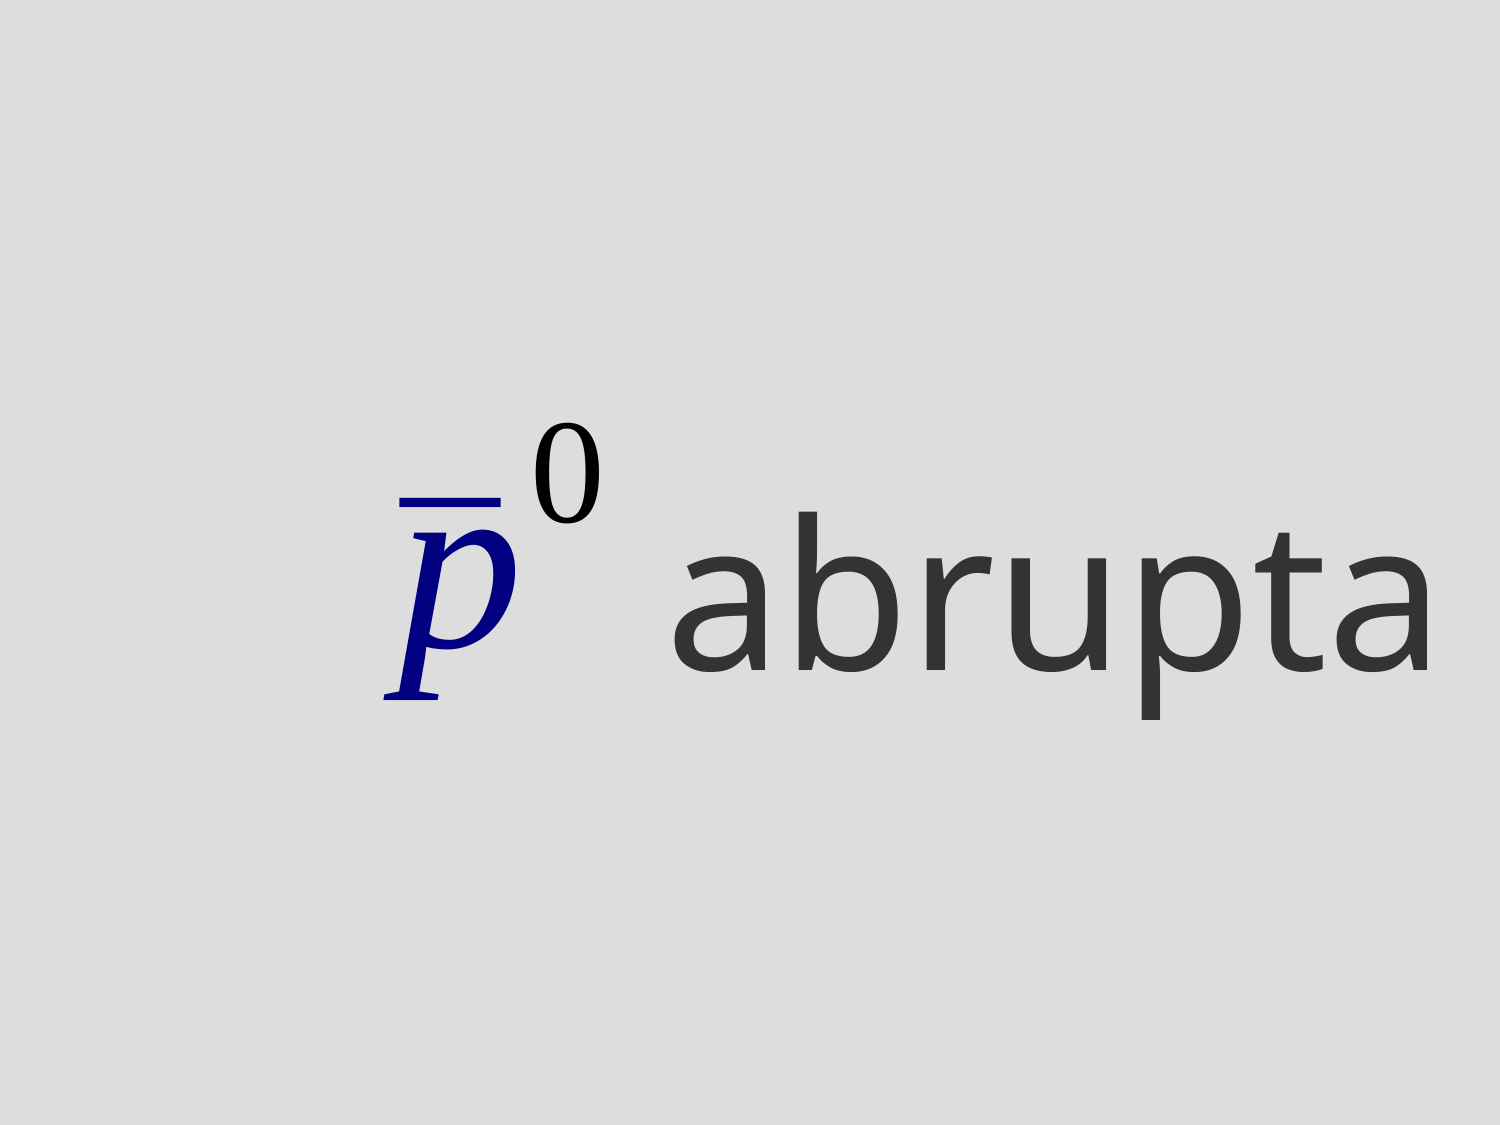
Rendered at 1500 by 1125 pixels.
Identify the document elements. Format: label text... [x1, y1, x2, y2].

chart [366, 389, 614, 702]
text_box abrupta [650, 440, 1182, 697]
